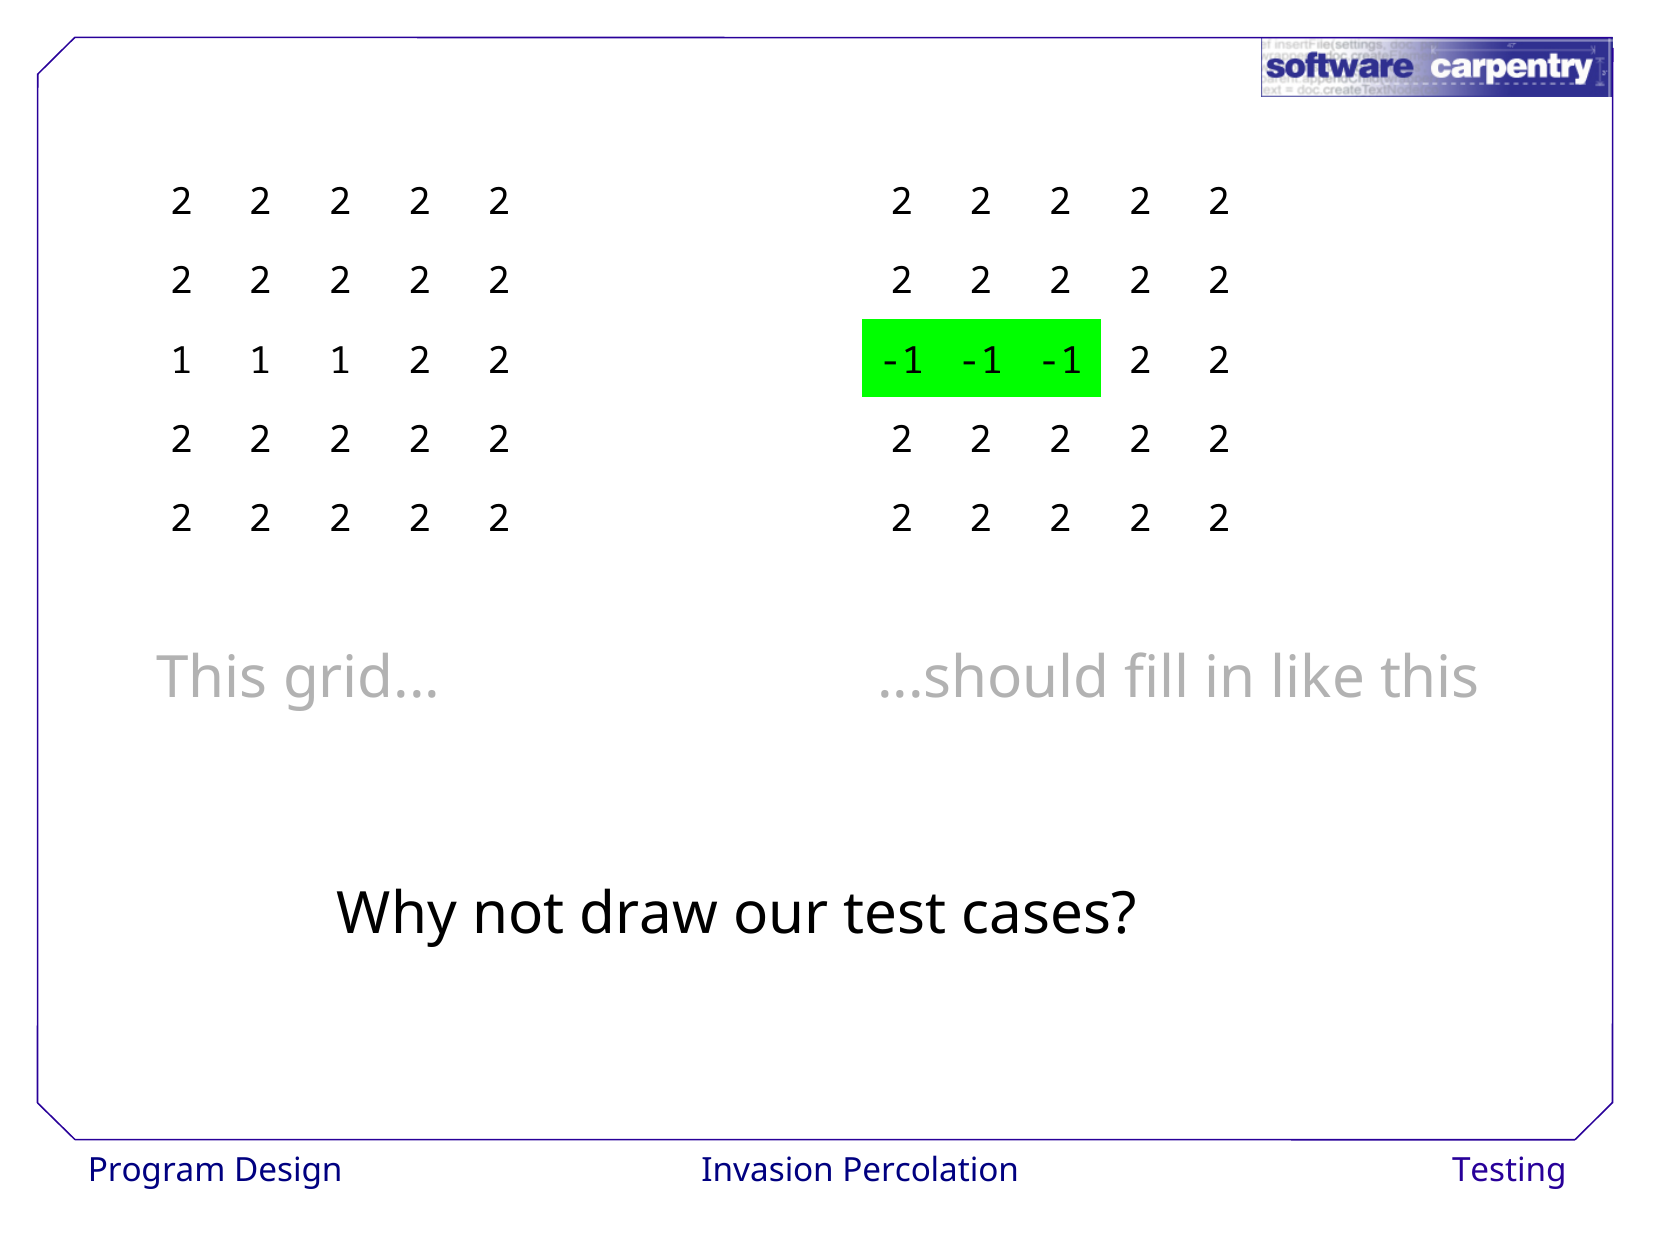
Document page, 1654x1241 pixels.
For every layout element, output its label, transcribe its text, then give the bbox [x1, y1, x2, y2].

table_header 2 [862, 159, 941, 238]
table_cell -1 [941, 319, 1020, 397]
table_cell 2 [300, 397, 380, 476]
table_cell 2 [300, 238, 380, 318]
table_cell 1 [221, 318, 300, 397]
table_cell 2 [221, 476, 300, 555]
table_cell -1 [862, 319, 941, 397]
text_box Why not draw our test cases? [319, 832, 1155, 953]
table_cell 2 [1101, 476, 1179, 555]
table_cell 2 [380, 238, 459, 318]
table_cell 2 [1020, 397, 1101, 476]
table_cell 2 [380, 476, 459, 555]
table_header 2 [941, 159, 1020, 238]
table_header 2 [380, 159, 459, 238]
table_cell 2 [1179, 238, 1259, 319]
table_cell 2 [1020, 476, 1101, 555]
table_header 2 [1020, 159, 1101, 238]
table_cell 2 [941, 476, 1020, 555]
table_cell 1 [300, 318, 380, 397]
table_cell 1 [142, 318, 221, 397]
table_cell 2 [941, 238, 1020, 319]
picture [1261, 39, 1613, 97]
table_header 2 [221, 159, 300, 238]
table_cell 2 [459, 476, 538, 555]
table_cell 2 [221, 397, 300, 476]
table_cell 2 [142, 476, 221, 555]
table_cell 2 [1179, 397, 1259, 476]
text_box This grid... [141, 596, 862, 717]
table_cell -1 [1020, 319, 1101, 397]
table_cell 2 [1101, 397, 1179, 476]
table_cell 2 [862, 238, 941, 319]
table_cell 2 [459, 238, 538, 318]
table_cell 2 [142, 397, 221, 476]
table_cell 2 [862, 397, 941, 476]
table_cell 2 [1179, 476, 1259, 555]
table_cell 2 [459, 318, 538, 397]
table_cell 2 [1020, 238, 1101, 319]
table_cell 2 [1179, 319, 1259, 397]
table_cell 2 [941, 397, 1020, 476]
table_cell 2 [300, 476, 380, 555]
table_cell 2 [1101, 319, 1179, 397]
table_cell 2 [221, 238, 300, 318]
table_header 2 [142, 159, 221, 238]
table_cell 2 [142, 238, 221, 318]
table_header 2 [1179, 159, 1259, 238]
text_box ...should fill in like this [862, 596, 1592, 717]
table_cell 2 [1101, 238, 1179, 319]
table_header 2 [459, 159, 538, 238]
table_cell 2 [862, 476, 941, 555]
table_cell 2 [380, 318, 459, 397]
table_cell 2 [380, 397, 459, 476]
table_header 2 [300, 159, 380, 238]
table_header 2 [1101, 159, 1179, 238]
table_cell 2 [459, 397, 538, 476]
